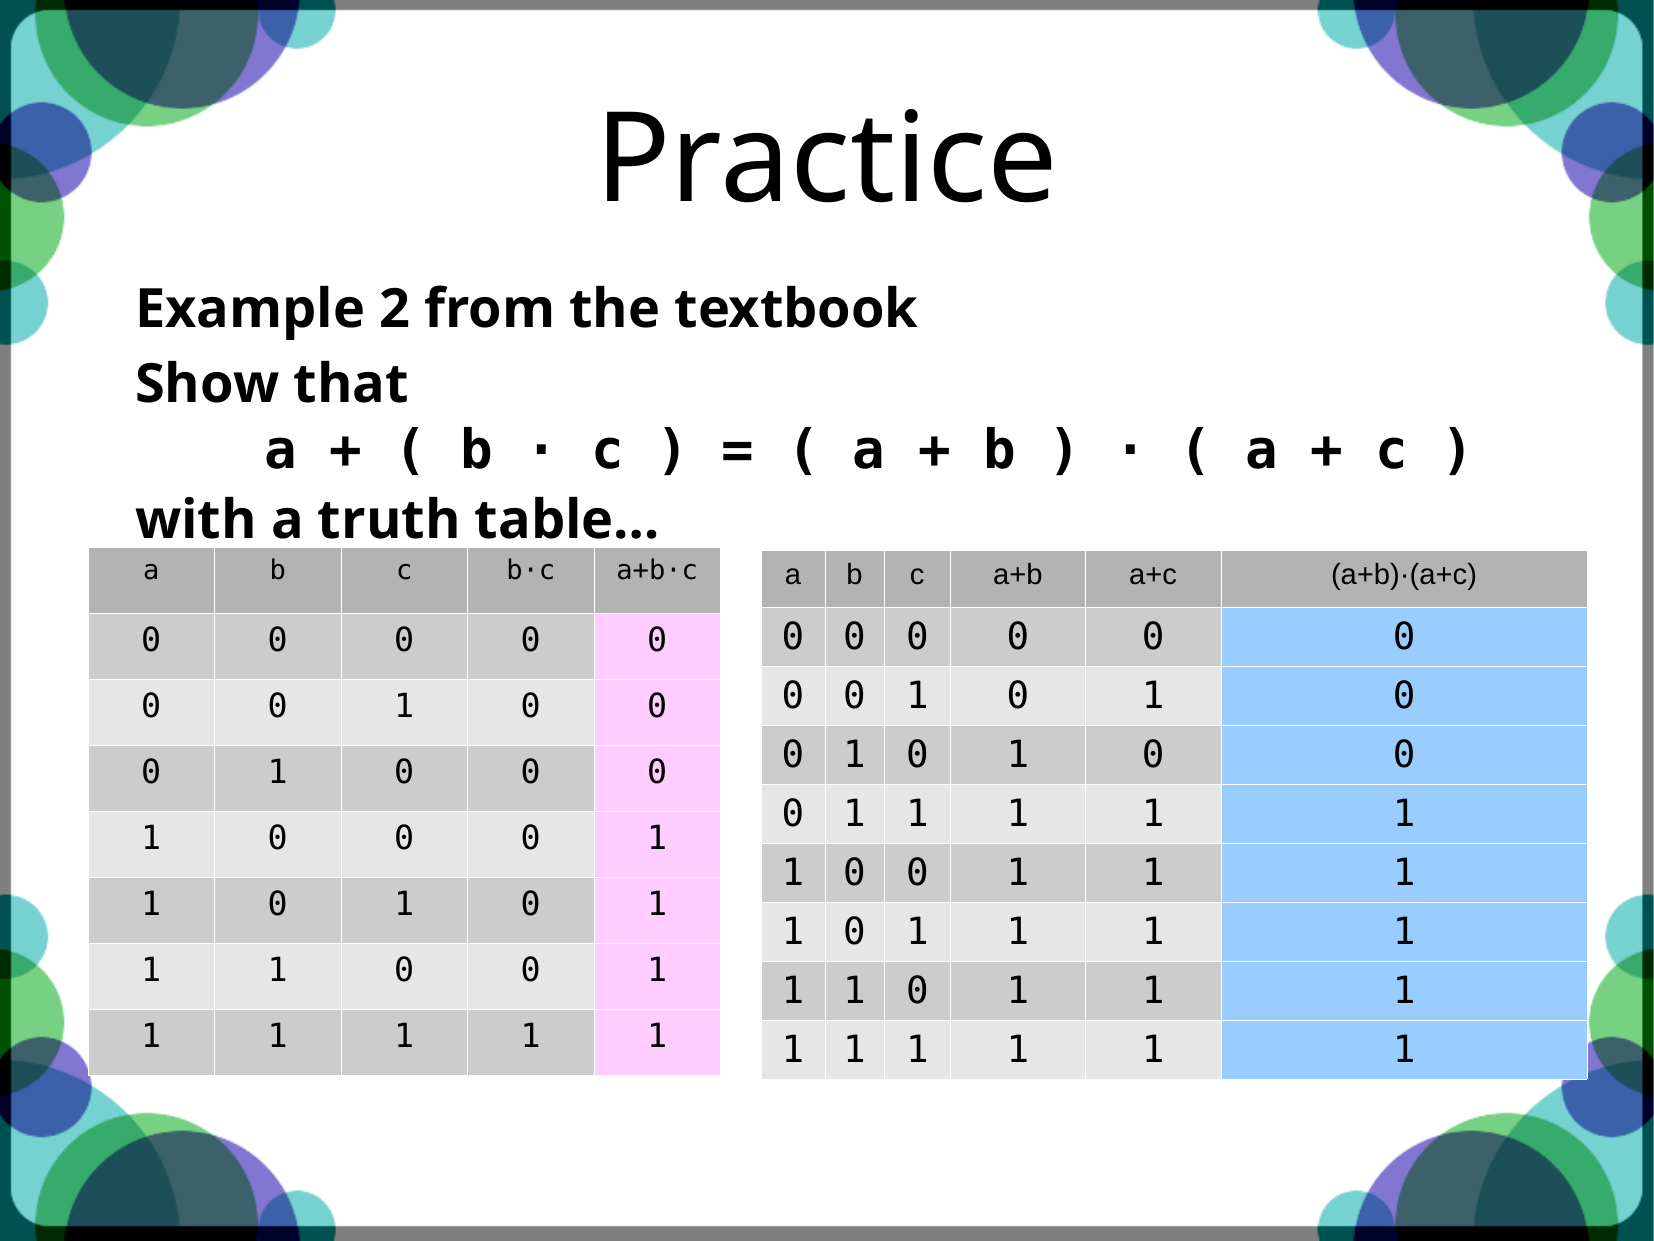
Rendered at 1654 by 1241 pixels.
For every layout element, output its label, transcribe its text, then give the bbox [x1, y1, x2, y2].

table_header a+b·c [595, 548, 720, 613]
table_cell 1 [595, 812, 720, 877]
table_cell 1 [951, 785, 1085, 843]
table_cell 0 [215, 614, 341, 679]
table_header a [89, 548, 214, 613]
table_header a+c [1086, 551, 1221, 607]
table_cell 0 [468, 614, 594, 679]
table_cell 0 [826, 903, 884, 961]
table_cell 0 [89, 680, 214, 745]
table_cell 1 [1086, 844, 1221, 902]
table_cell 0 [215, 878, 341, 943]
table_cell 1 [1086, 903, 1221, 961]
table_cell 1 [595, 1010, 720, 1075]
title Practice [82, 49, 1571, 257]
table_cell 1 [89, 944, 214, 1009]
table_cell 0 [342, 944, 467, 1009]
table_cell 0 [468, 944, 594, 1009]
table_cell 0 [826, 667, 884, 725]
table_cell 1 [951, 1021, 1085, 1079]
table_cell 0 [1086, 608, 1221, 666]
table_cell 0 [215, 812, 341, 877]
table_cell 1 [1222, 785, 1587, 843]
picture [0, 0, 1654, 1241]
table_cell 1 [826, 962, 884, 1020]
table_header (a+b)·(a+c) [1222, 551, 1587, 607]
table_cell 0 [1222, 667, 1587, 725]
table_cell 1 [885, 667, 950, 725]
table_cell 1 [1222, 903, 1587, 961]
table_cell 1 [951, 903, 1085, 961]
table_cell 1 [826, 785, 884, 843]
table_cell 1 [885, 1021, 950, 1079]
table_cell 0 [595, 746, 720, 811]
table_cell 1 [951, 726, 1085, 784]
table_header b [826, 551, 884, 607]
table_header a [762, 551, 825, 607]
table_cell 1 [826, 726, 884, 784]
table_cell 0 [762, 785, 825, 843]
table_cell 1 [1086, 667, 1221, 725]
table_cell 0 [885, 962, 950, 1020]
table_header a+b [951, 551, 1085, 607]
table_cell 0 [342, 614, 467, 679]
table_cell 1 [1086, 962, 1221, 1020]
table_cell 1 [762, 962, 825, 1020]
table_cell 0 [762, 667, 825, 725]
table_cell 1 [595, 878, 720, 943]
table_cell 1 [215, 746, 341, 811]
table_cell 1 [215, 1010, 341, 1075]
table_cell 0 [89, 746, 214, 811]
table_cell 1 [885, 903, 950, 961]
table_cell 0 [951, 667, 1085, 725]
table_cell 0 [1086, 726, 1221, 784]
table_cell 1 [1222, 844, 1587, 902]
table_header c [885, 551, 950, 607]
table_cell 0 [468, 878, 594, 943]
table_header b [215, 548, 341, 613]
table_cell 0 [826, 844, 884, 902]
table_cell 1 [951, 962, 1085, 1020]
table_cell 1 [342, 680, 467, 745]
table_cell 0 [885, 726, 950, 784]
table_cell 0 [762, 608, 825, 666]
table_cell 1 [595, 944, 720, 1009]
table_cell 1 [89, 812, 214, 877]
table_cell 1 [1222, 962, 1587, 1020]
table_cell 0 [468, 746, 594, 811]
table_cell 1 [1086, 785, 1221, 843]
table_cell 0 [1222, 726, 1587, 784]
table_cell 0 [89, 614, 214, 679]
text_box Example 2 from the textbook Show that a + ( b · c ) = ( a + b ) · ( a + c ) with a truth table… [135, 270, 1531, 943]
table_cell 1 [89, 1010, 214, 1075]
table_cell 0 [885, 844, 950, 902]
table_cell 0 [885, 608, 950, 666]
table_header c [342, 548, 467, 613]
table_cell 0 [951, 608, 1085, 666]
table_cell 1 [468, 1010, 594, 1075]
table_cell 0 [468, 812, 594, 877]
table_cell 1 [215, 944, 341, 1009]
table_cell 0 [215, 680, 341, 745]
table_cell 1 [762, 903, 825, 961]
table_cell 1 [826, 1021, 884, 1079]
table_cell 1 [885, 785, 950, 843]
table_cell 1 [762, 1021, 825, 1079]
table_cell 1 [89, 878, 214, 943]
table_cell 1 [342, 1010, 467, 1075]
table_cell 0 [826, 608, 884, 666]
table_header b·c [468, 548, 594, 613]
table_cell 0 [595, 614, 720, 679]
table_cell 0 [468, 680, 594, 745]
table_cell 0 [1222, 608, 1587, 666]
table_cell 0 [342, 812, 467, 877]
table_cell 0 [762, 726, 825, 784]
table_cell 0 [342, 746, 467, 811]
table_cell 1 [762, 844, 825, 902]
table_cell 1 [951, 844, 1085, 902]
table_cell 1 [1086, 1021, 1221, 1079]
table_cell 1 [1222, 1021, 1587, 1079]
table_cell 1 [342, 878, 467, 943]
table_cell 0 [595, 680, 720, 745]
